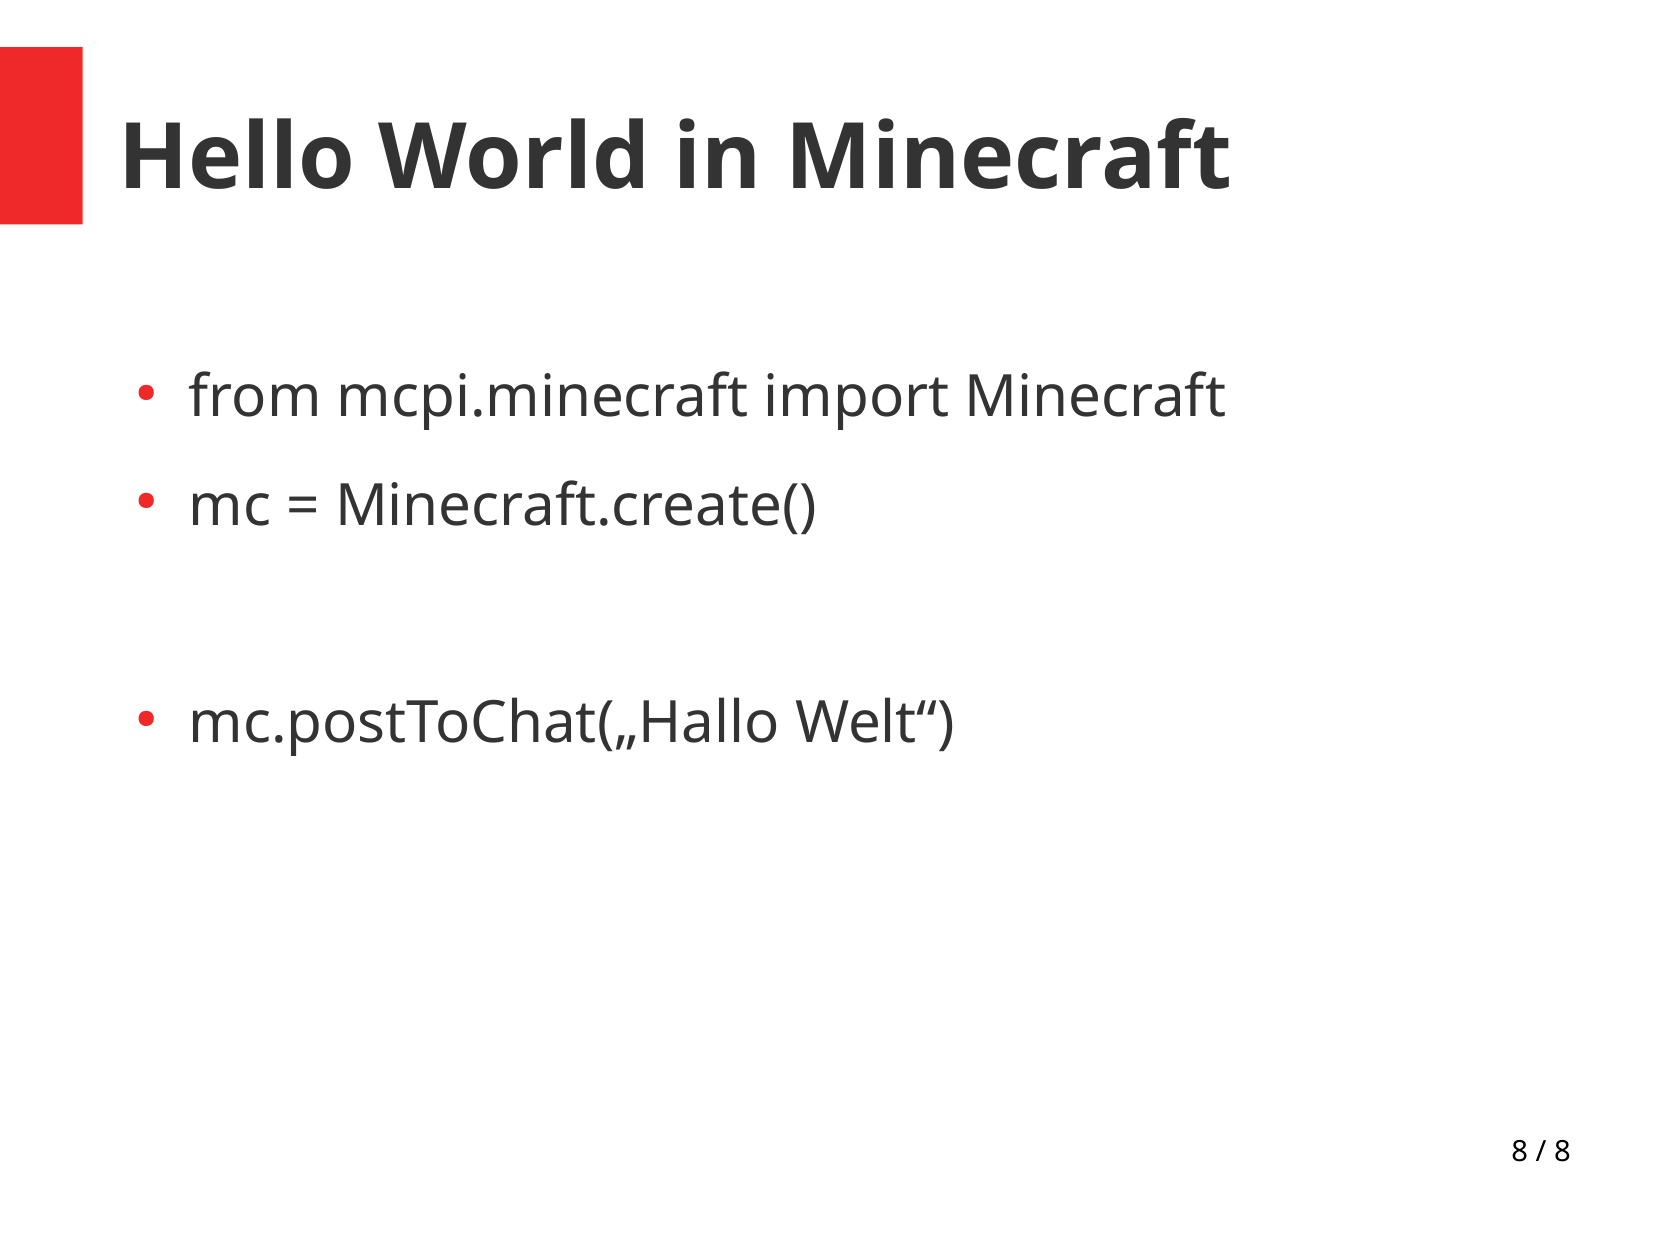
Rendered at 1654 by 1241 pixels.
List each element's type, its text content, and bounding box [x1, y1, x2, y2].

title Hello World in Minecraft [118, 49, 1571, 257]
list from mcpi.minecraft import Minecraft mc = Minecraft.create() mc.postToChat(„Hallo Welt“) [118, 354, 1536, 1074]
